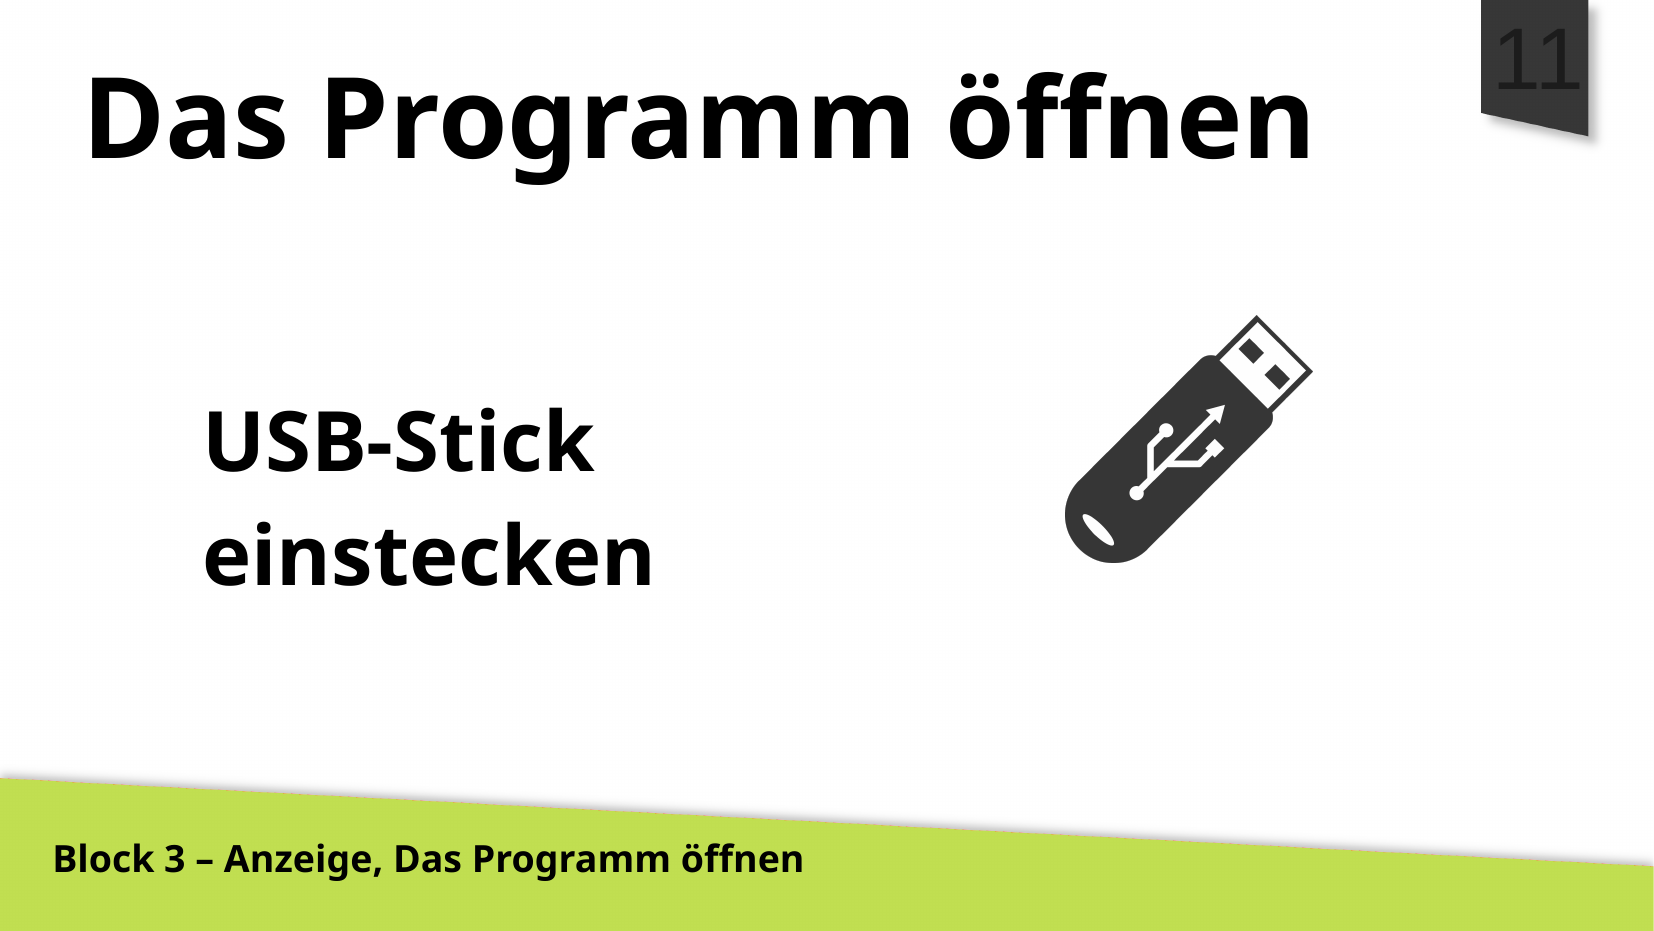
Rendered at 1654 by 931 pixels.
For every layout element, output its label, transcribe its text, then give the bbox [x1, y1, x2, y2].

text_box Block 3 – Anzeige, Das Programm öffnen [37, 825, 863, 901]
text_box USB-Stick einstecken [187, 375, 1051, 602]
text_box <Foliennummer> [923, 2, 1599, 144]
picture [0, 0, 1654, 931]
title Das Programm öffnen [82, 37, 1463, 193]
